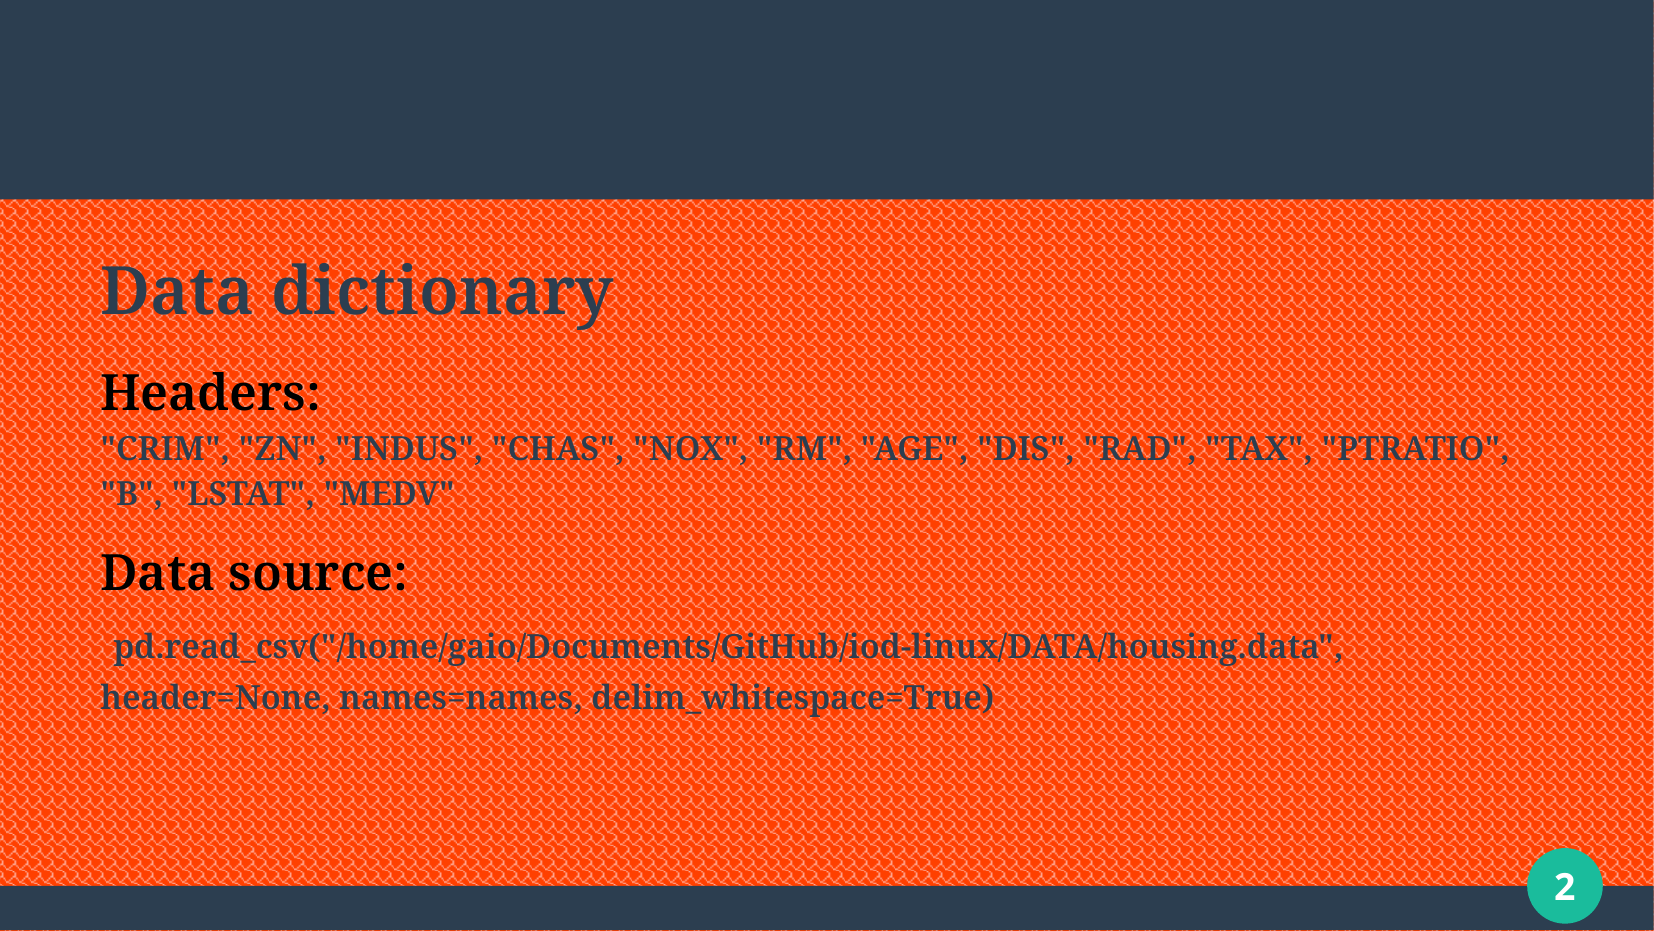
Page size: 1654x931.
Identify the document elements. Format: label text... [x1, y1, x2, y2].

list Data dictionary Headers: "CRIM", "ZN", "INDUS", "CHAS", "NOX", "RM", "AGE", "DIS", "RAD", "TAX", "PTRATIO", "B", "LSTAT", "MEDV" Data source: pd.read_csv("/home/gaio/Documents/GitHub/iod-linux/DATA/housing.data", header=None, names=names, delim_whitespace=True) [29, 243, 1565, 864]
picture [0, 200, 1654, 885]
